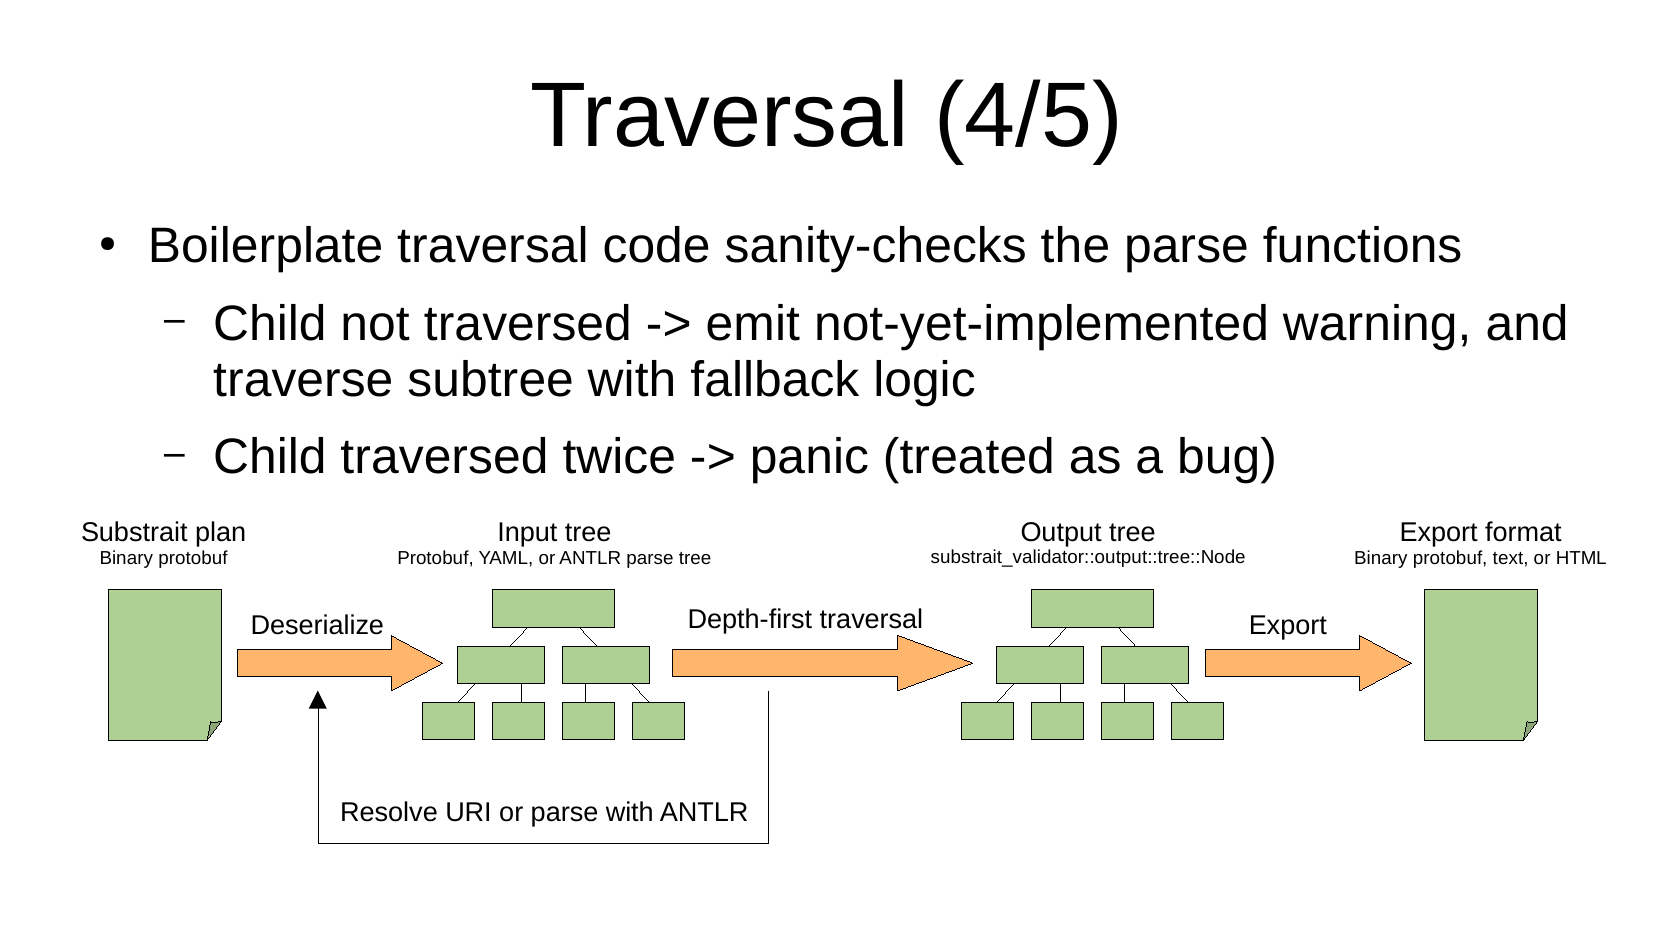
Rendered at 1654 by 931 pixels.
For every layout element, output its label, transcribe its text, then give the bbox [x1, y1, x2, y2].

text_box [562, 702, 615, 740]
text_box Export format Binary protobuf, text, or HTML [1327, 509, 1634, 597]
text_box Export [1233, 602, 1378, 678]
text_box Deserialize [235, 602, 407, 678]
text_box [1031, 702, 1084, 740]
text_box [1101, 646, 1189, 684]
text_box Output tree substrait_validator::output::tree::Node [900, 509, 1276, 597]
text_box [961, 702, 1014, 740]
text_box Input tree Protobuf, YAML, or ANTLR parse tree [376, 509, 733, 597]
text_box [1424, 597, 1538, 741]
text_box Substrait plan Binary protobuf [10, 509, 317, 597]
text_box [492, 597, 615, 628]
text_box [391, 643, 443, 691]
text_box Depth-first traversal [672, 596, 973, 642]
text_box [1205, 649, 1233, 677]
text_box [492, 702, 545, 740]
text_box [108, 597, 222, 741]
title Traversal (4/5) [82, 37, 1571, 193]
text_box Resolve URI or parse with ANTLR [325, 789, 888, 865]
text_box [1359, 645, 1412, 691]
text_box [457, 646, 545, 684]
list Boilerplate traversal code sanity-checks the parse functions Child not traversed -> emit not-yet-implemented warning, and traverse subtree with fallback logic Child traversed twice -> panic (treated as a bug) [82, 217, 1571, 488]
text_box [1031, 597, 1154, 628]
text_box [1101, 702, 1154, 740]
text_box [996, 646, 1084, 684]
text_box [562, 646, 650, 684]
text_box [1171, 702, 1224, 740]
text_box [632, 702, 685, 740]
text_box [672, 642, 973, 691]
text_box [422, 702, 475, 740]
